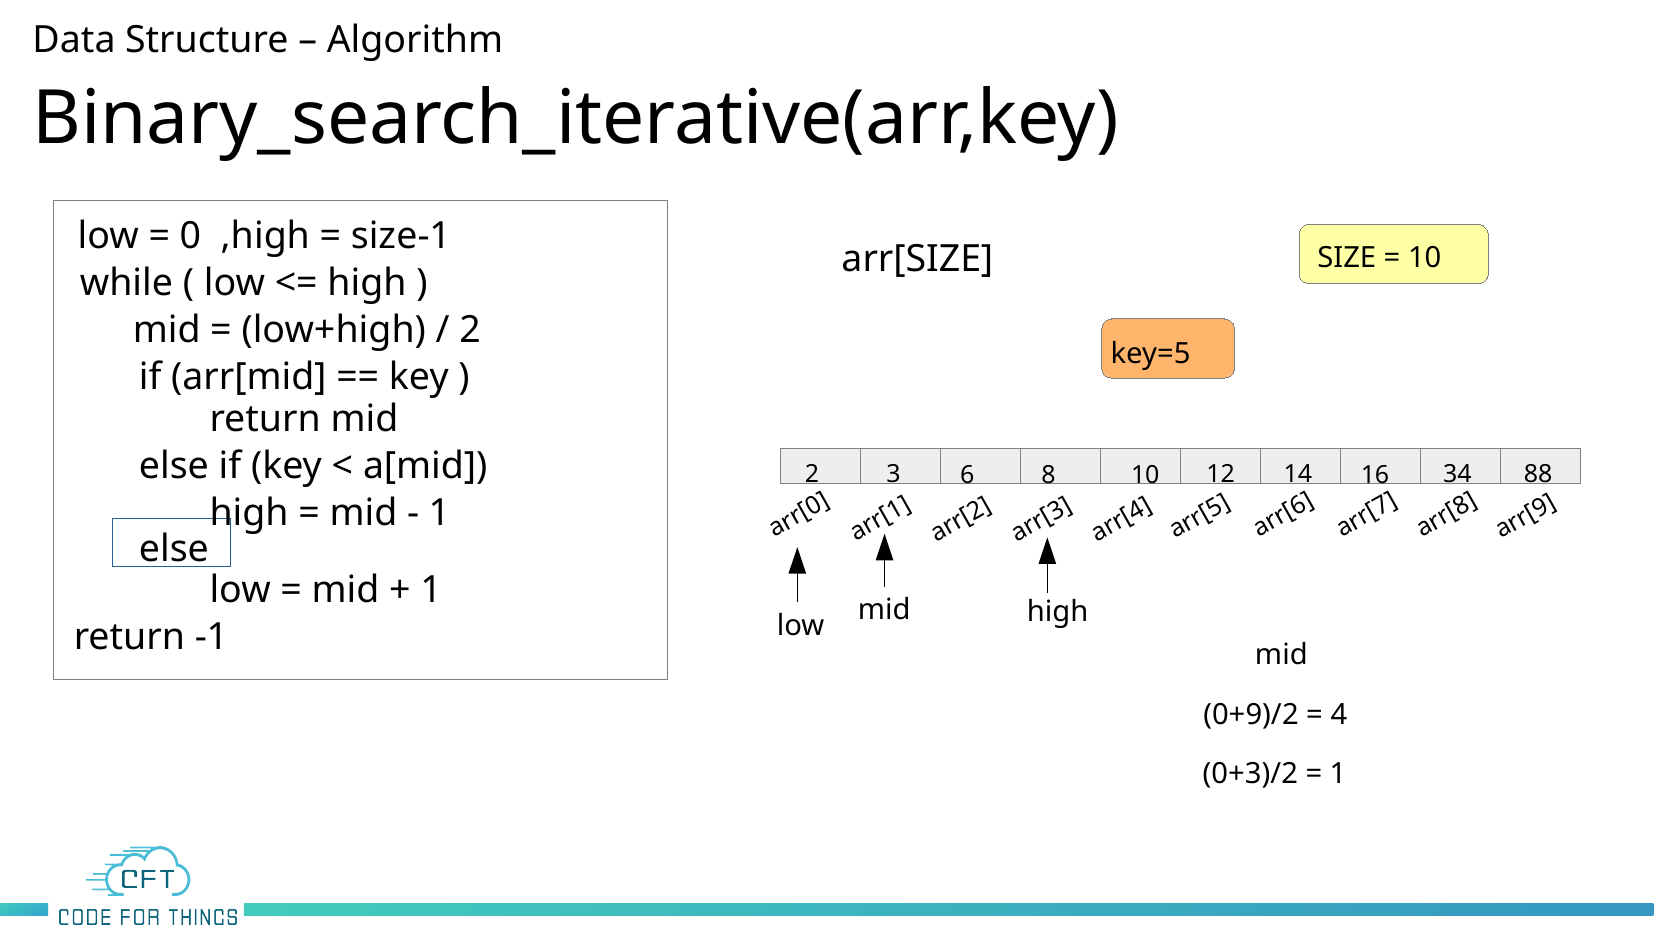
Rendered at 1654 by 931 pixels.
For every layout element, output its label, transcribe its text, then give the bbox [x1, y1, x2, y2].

text_box [844, 448, 871, 484]
text_box 16 [1346, 449, 1420, 501]
text_box key=5 [1095, 324, 1241, 409]
text_box arr[3] [986, 491, 1104, 568]
text_box [1331, 448, 1428, 484]
text_box 10 [1116, 449, 1181, 494]
text_box 2 [790, 448, 844, 493]
text_box return -1 [59, 602, 290, 662]
title Data Structure – Algorithm Binary_search_iterative(arr,key) [32, 0, 1595, 199]
text_box [925, 448, 1191, 484]
text_box [780, 448, 790, 484]
text_box arr[6] [1232, 484, 1362, 562]
text_box 14 [1269, 448, 1331, 500]
text_box 8 [1026, 449, 1089, 494]
text_box [53, 200, 668, 680]
text_box [1571, 448, 1581, 461]
text_box arr[1] [826, 485, 935, 562]
text_box arr[0] [744, 484, 857, 558]
text_box 34 [1428, 448, 1491, 500]
text_box low = mid + 1 [194, 555, 621, 614]
text_box high [1012, 582, 1111, 632]
text_box 12 [1191, 448, 1254, 493]
text_box arr[7] [1318, 498, 1428, 562]
text_box (0+9)/2 = 4 [1181, 685, 1395, 745]
text_box mid [1240, 625, 1335, 685]
picture [59, 846, 237, 925]
text_box [1254, 448, 1269, 484]
text_box [1103, 318, 1234, 324]
text_box mid = (low+high) / 2 [118, 295, 603, 354]
text_box while ( low <= high ) [64, 260, 514, 307]
text_box mid [843, 580, 934, 638]
text_box arr[2] [906, 488, 1016, 563]
text_box [1491, 448, 1509, 484]
text_box (0+3)/2 = 1 [1180, 744, 1394, 804]
text_box arr[SIZE] [826, 224, 1040, 291]
text_box if (arr[mid] == key ) [124, 342, 550, 401]
text_box high = mid - 1 [194, 478, 621, 537]
text_box arr[8] [1399, 484, 1503, 559]
text_box low = 0 ,high = size-1 [53, 200, 609, 260]
text_box return mid [194, 383, 443, 443]
text_box low [762, 596, 857, 646]
text_box else if (key < a[mid]) [124, 431, 621, 490]
text_box SIZE = 10 [1302, 228, 1483, 278]
text_box 6 [945, 449, 1007, 494]
text_box arr[9] [1471, 456, 1602, 560]
text_box arr[4] [1074, 492, 1179, 562]
text_box else [124, 513, 243, 573]
text_box 3 [871, 448, 925, 493]
text_box arr[5] [1151, 484, 1267, 556]
text_box 88 [1509, 448, 1571, 500]
text_box [1299, 224, 1489, 284]
